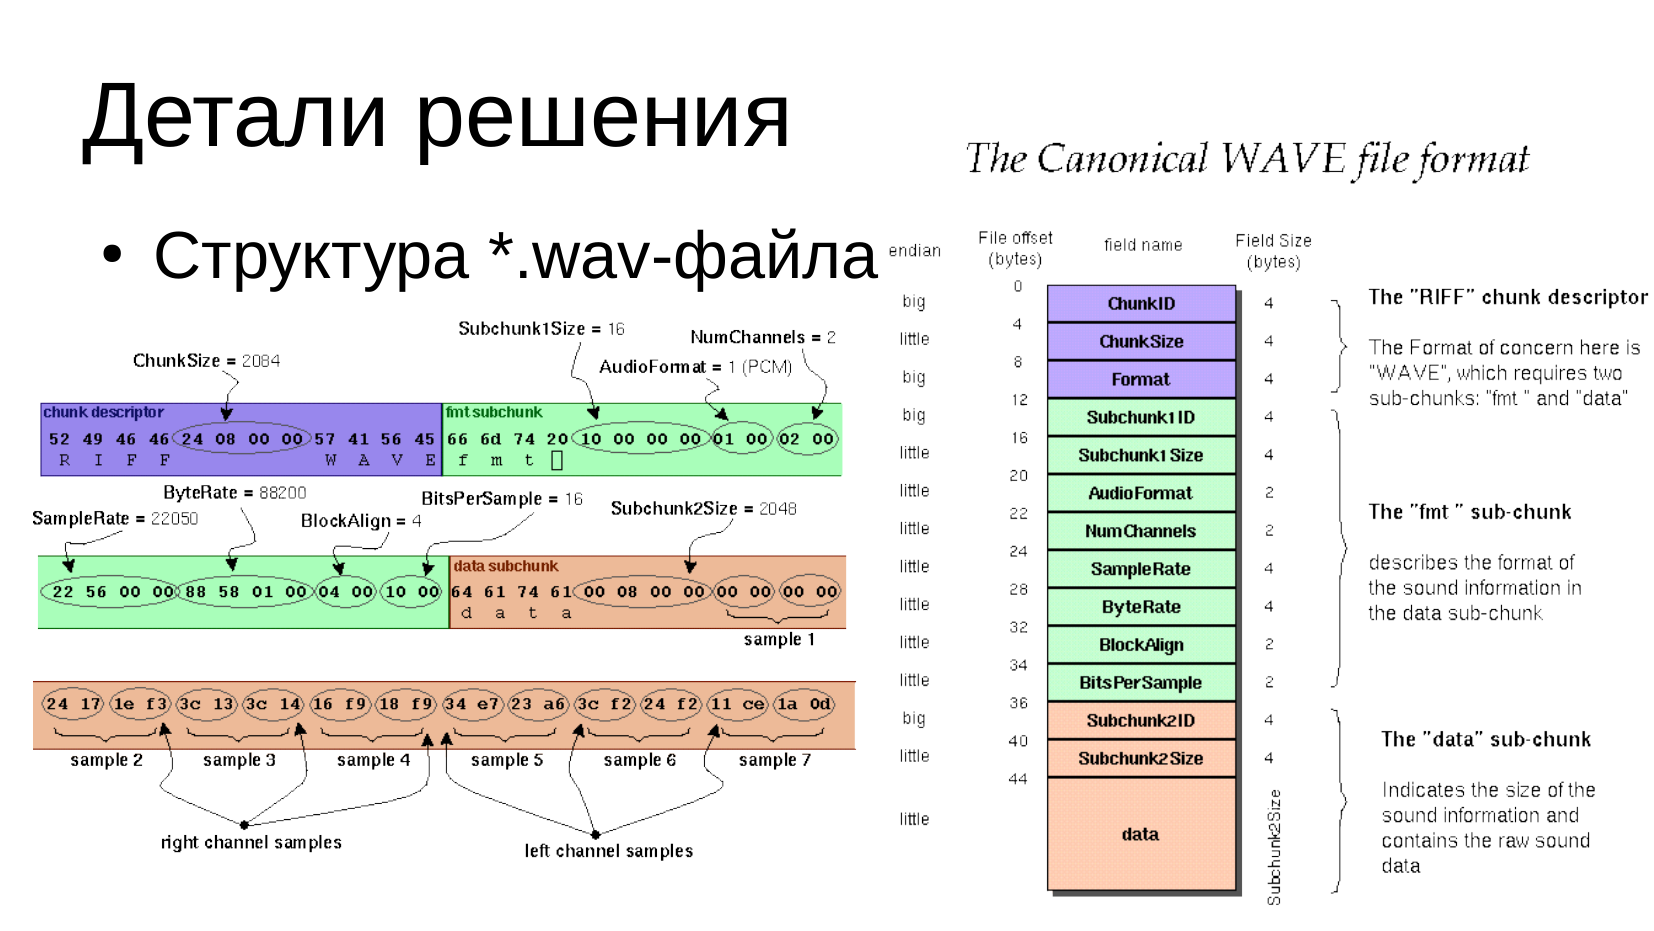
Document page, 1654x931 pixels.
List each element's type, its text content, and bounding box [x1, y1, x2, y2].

title Детали решения [82, 37, 1571, 193]
picture [33, 314, 860, 867]
list Структура *.wav-файла [82, 217, 870, 758]
picture [870, 119, 1654, 916]
